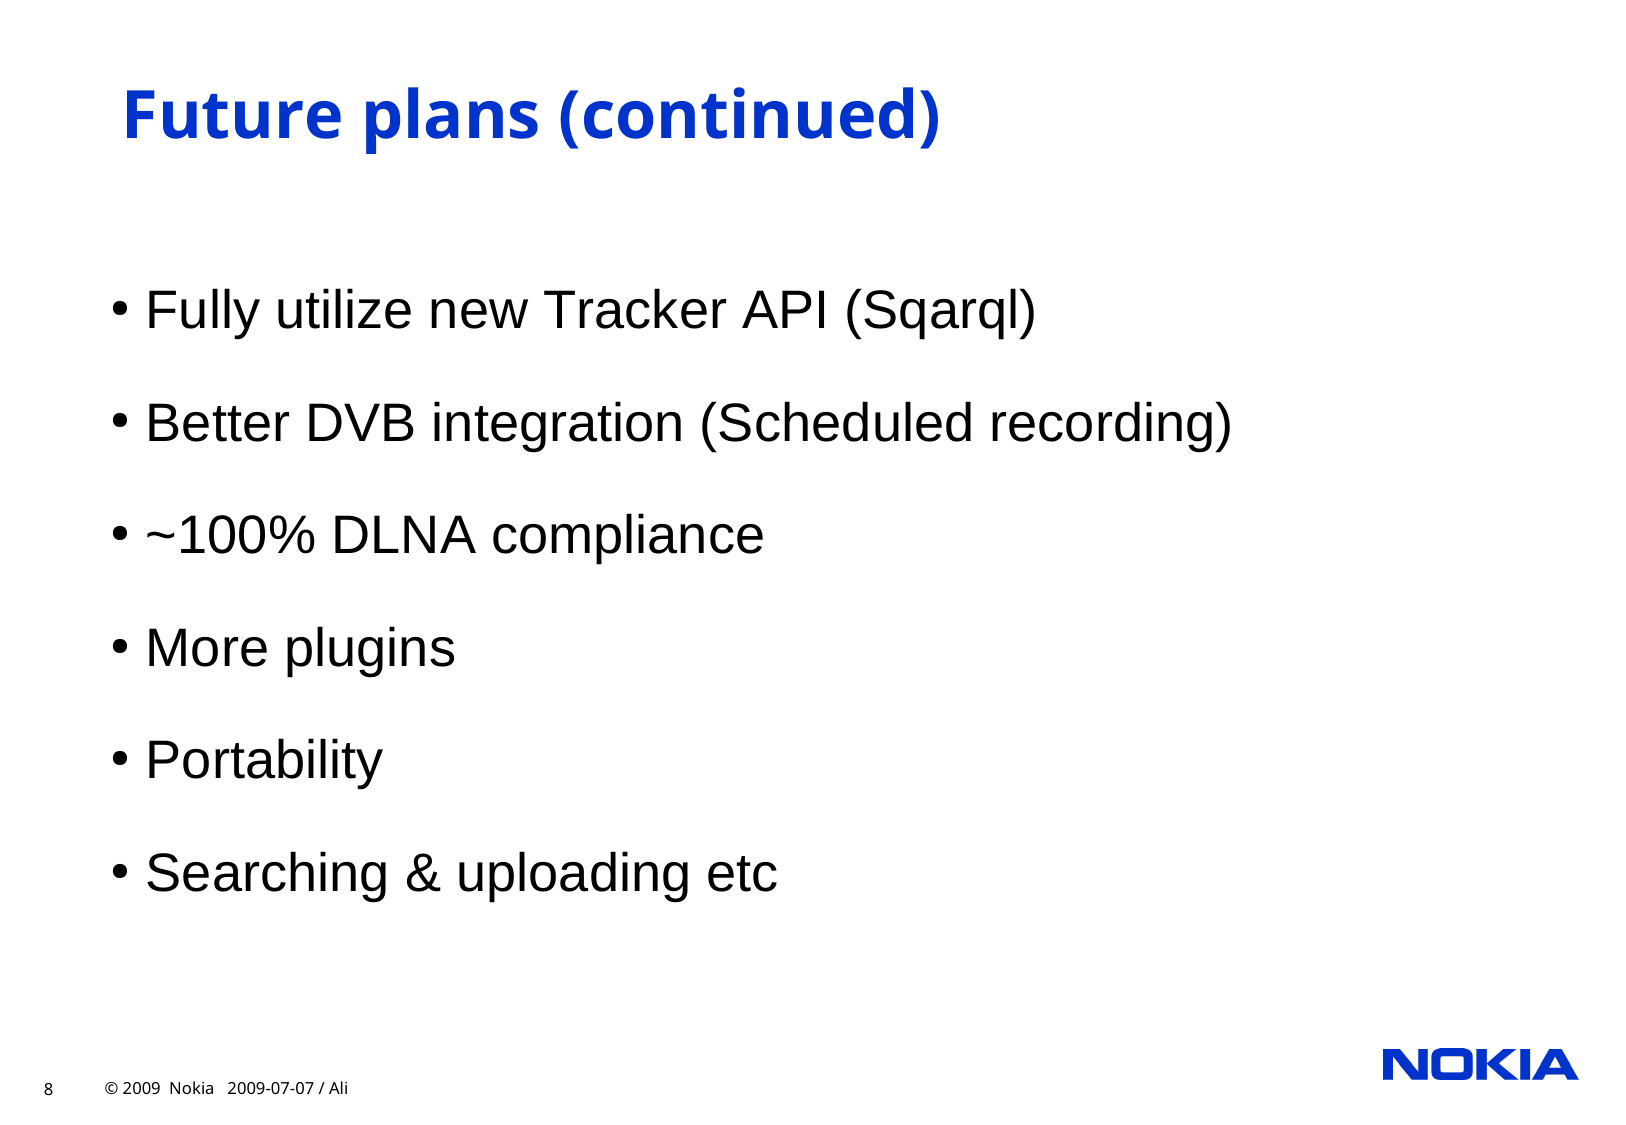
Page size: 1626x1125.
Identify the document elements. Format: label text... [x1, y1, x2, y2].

title Future plans (continued) [121, 37, 1201, 188]
text_box Fully utilize new Tracker API (Sqarql) Better DVB integration (Scheduled recording) ~100% DLNA compliance More plugins Portability Searching & uploading etc [75, 224, 1515, 928]
picture [1383, 1048, 1579, 1080]
